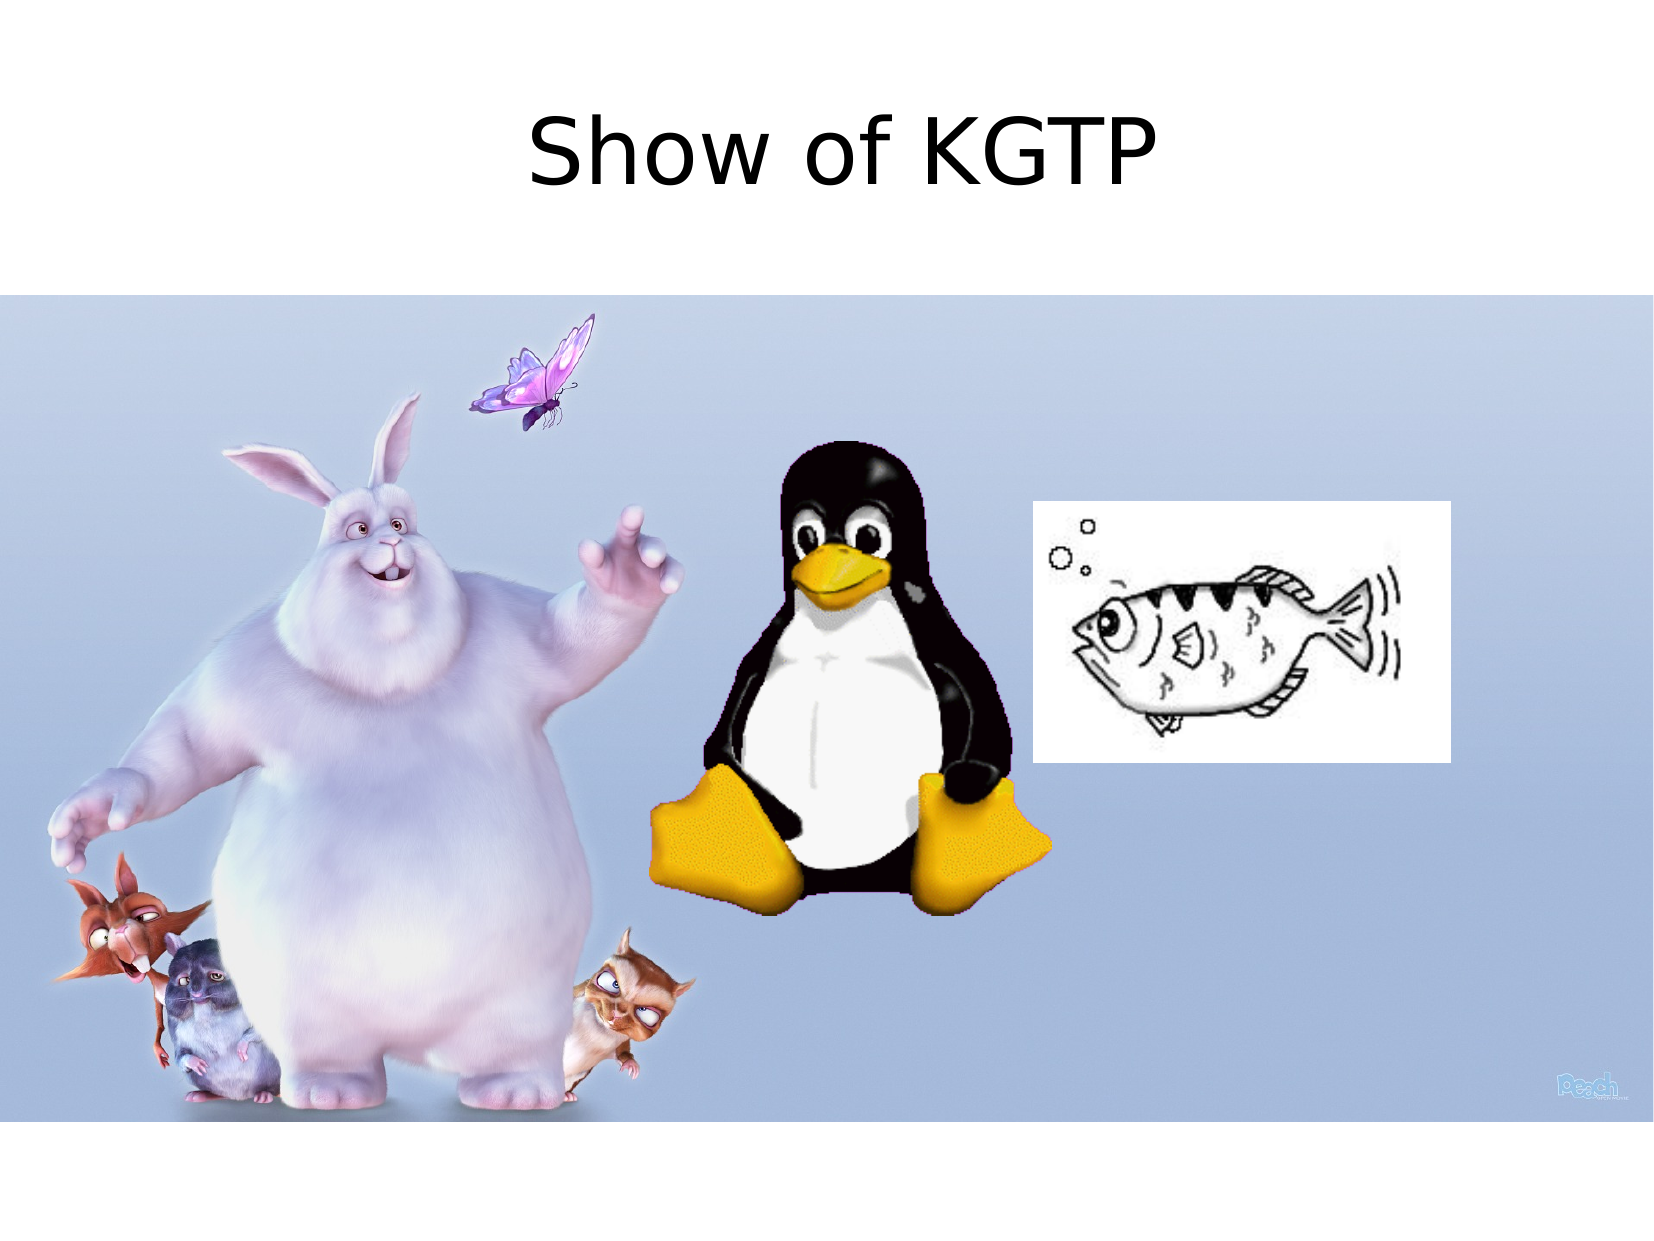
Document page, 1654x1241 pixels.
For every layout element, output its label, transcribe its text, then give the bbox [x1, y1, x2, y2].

title Show of KGTP [82, 49, 1571, 257]
picture [0, 295, 1654, 1123]
